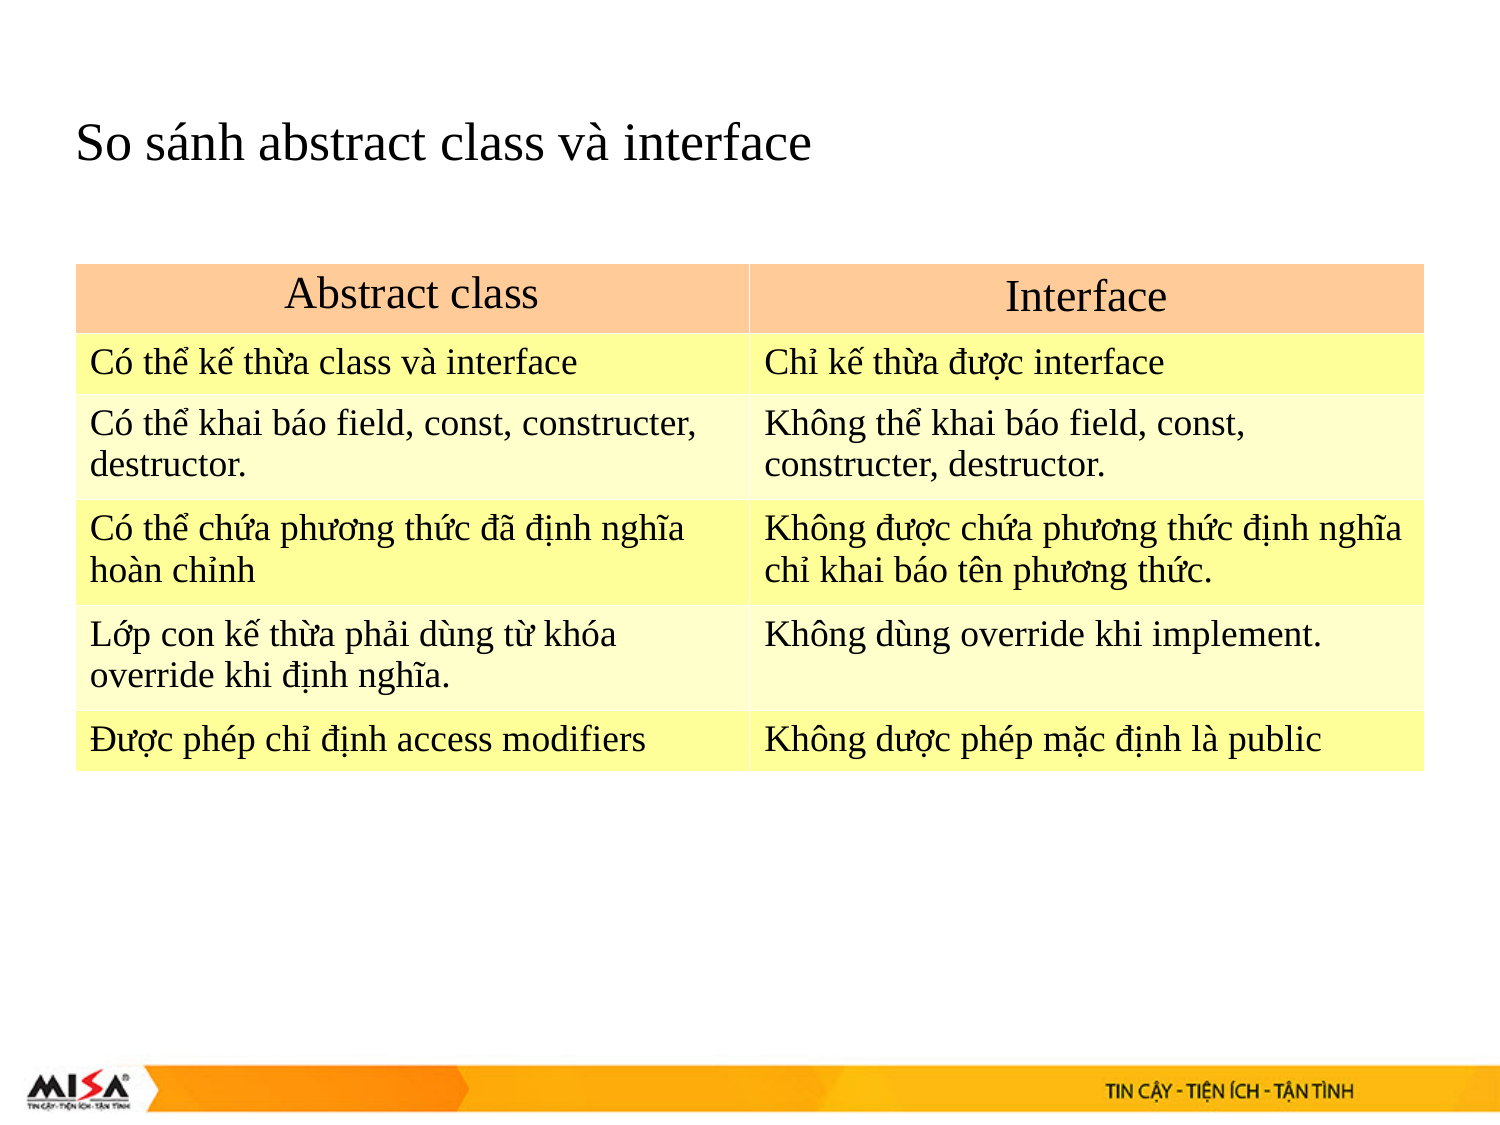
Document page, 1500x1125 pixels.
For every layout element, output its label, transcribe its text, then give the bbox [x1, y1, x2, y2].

table_cell Không thể khai báo field, const, constructer, destructor. [750, 395, 1424, 499]
table_cell Lớp con kế thừa phải dùng từ khóa override khi định nghĩa. [76, 606, 749, 710]
table_cell Được phép chỉ định access modifiers [76, 711, 749, 771]
title So sánh abstract class và interface [74, 44, 1425, 232]
table_header Abstract class [76, 264, 749, 333]
table_header Interface [750, 264, 1424, 333]
table_cell Có thể khai báo field, const, constructer, destructor. [76, 395, 749, 499]
table_cell Có thể chứa phương thức đã định nghĩa hoàn chỉnh [76, 500, 749, 605]
table_cell Chỉ kế thừa được interface [750, 334, 1424, 394]
table_cell Có thể kế thừa class và interface [76, 334, 749, 394]
table_cell Không được chứa phương thức định nghĩa chỉ khai báo tên phương thức. [750, 500, 1424, 605]
table_cell Không dùng override khi implement. [750, 606, 1424, 710]
table_cell Không dược phép mặc định là public [750, 711, 1424, 771]
picture [0, 0, 1500, 1125]
